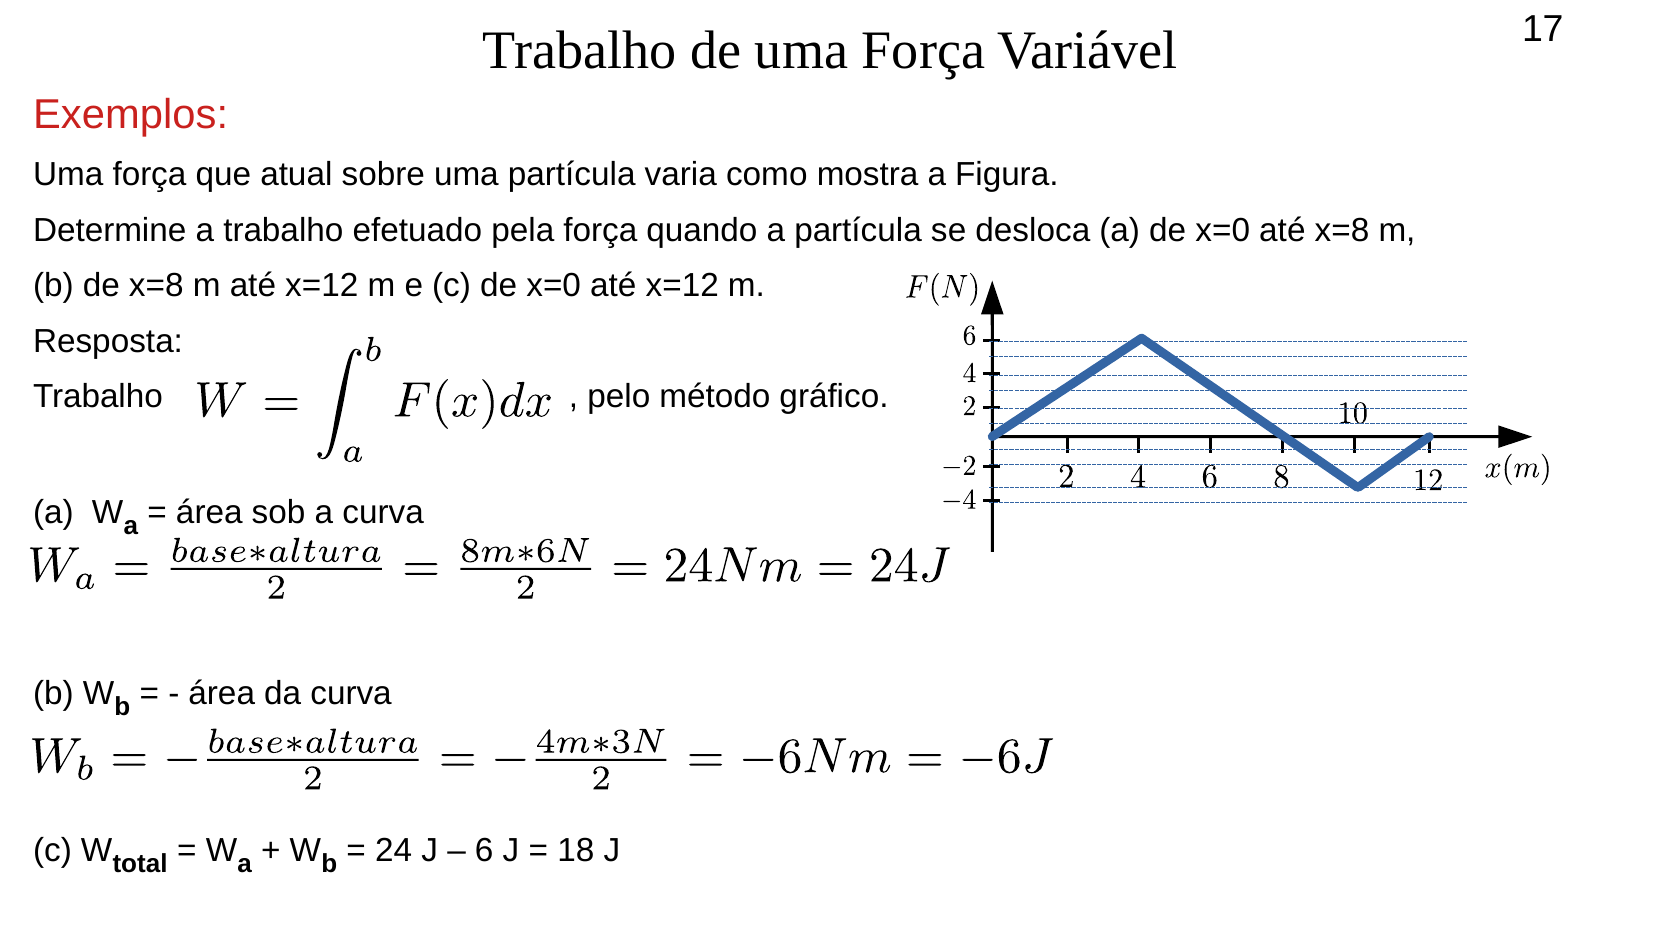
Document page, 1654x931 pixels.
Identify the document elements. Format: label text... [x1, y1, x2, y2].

picture [1337, 402, 1367, 424]
picture [962, 325, 976, 346]
picture [1201, 464, 1217, 489]
picture [27, 537, 951, 599]
picture [1483, 452, 1550, 487]
picture [940, 489, 976, 509]
picture [1058, 464, 1073, 488]
text_box Trabalho de uma Força Variável [468, 0, 1194, 88]
text_box <number> [1507, 0, 1654, 71]
picture [1129, 464, 1146, 488]
picture [962, 362, 976, 383]
text_box Exemplos: Uma força que atual sobre uma partícula varia como mostra a Figura. Determine a trabalho efetuado pela força quando a partícula se desloca (a) de x=0 até x=8 m, (b) de x=8 m até x=12 m e (c) de x=0 até x=12 m. Resposta: Trabalho , pelo método gráfico. (a) Wa = área sob a curva (b) Wb = - área da curva (c) Wtotal = Wa + Wb = 24 J – 6 J = 18 J [18, 83, 1612, 886]
picture [904, 272, 978, 306]
picture [962, 396, 975, 416]
picture [940, 455, 975, 475]
picture [194, 336, 551, 463]
picture [1413, 469, 1442, 491]
picture [1273, 464, 1289, 489]
picture [27, 726, 1056, 792]
